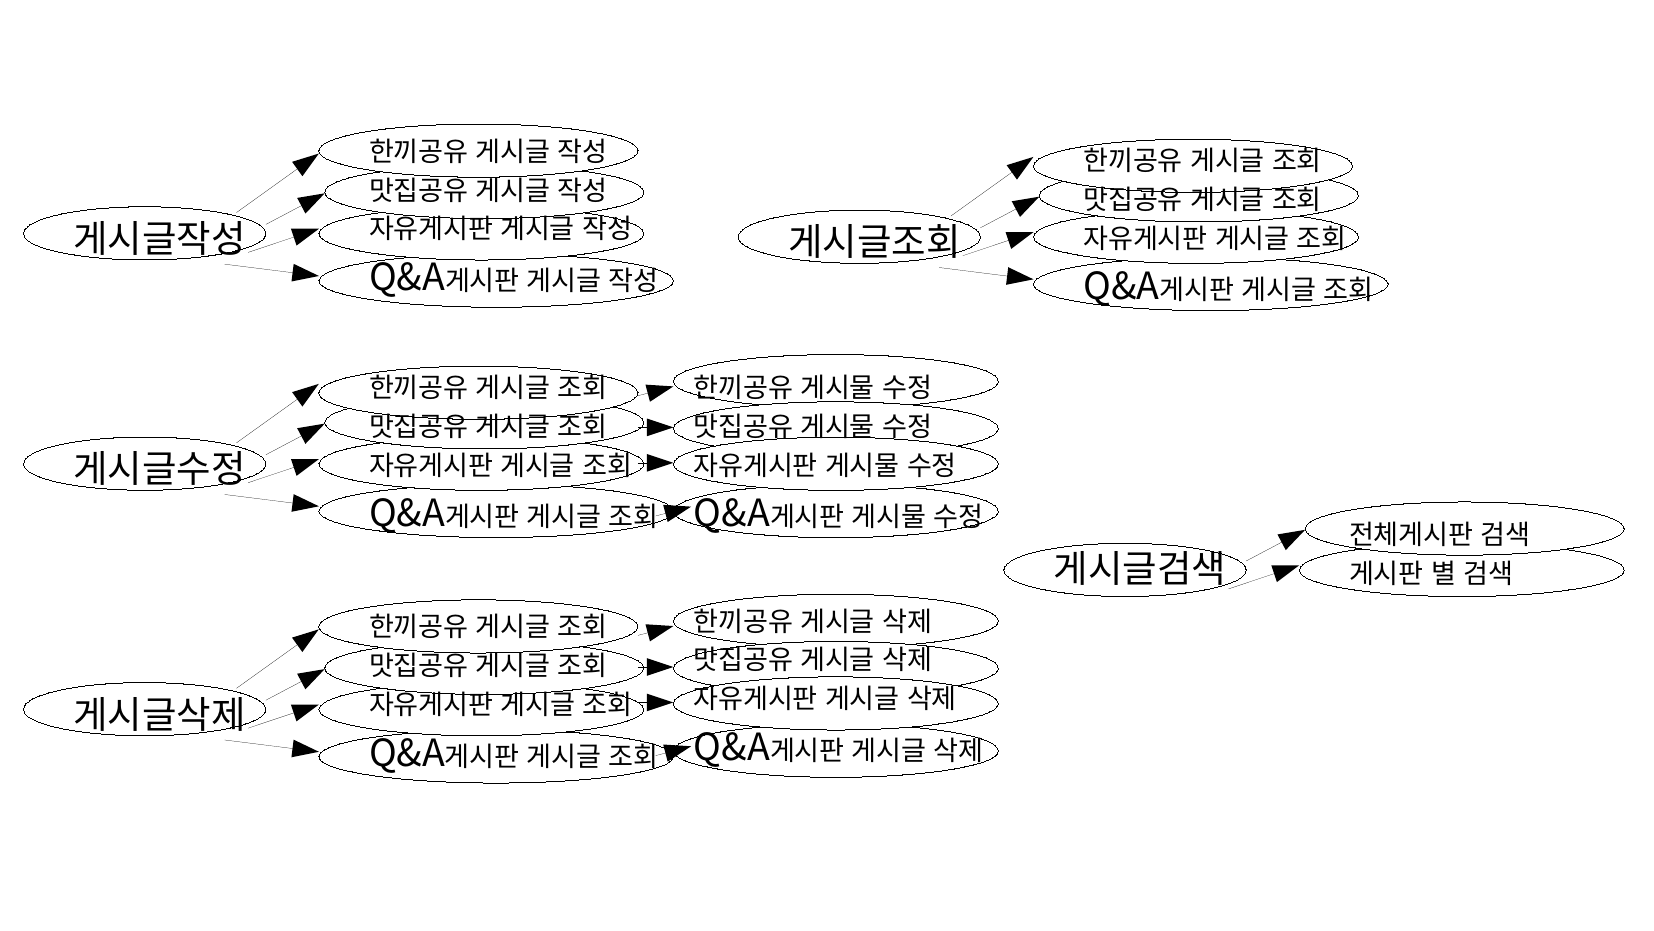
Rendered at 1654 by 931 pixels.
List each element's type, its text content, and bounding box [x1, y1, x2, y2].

text_box [673, 613, 679, 628]
text_box [318, 264, 354, 297]
text_box 게시글수정 [58, 431, 278, 556]
text_box [1380, 501, 1550, 506]
text_box [318, 447, 354, 481]
text_box 게시글조회 [773, 204, 993, 329]
text_box 게시글검색 [1039, 532, 1258, 656]
text_box [23, 214, 58, 252]
text_box 전체게시판 검색 게시판 별 검색 [1334, 506, 1654, 599]
text_box [673, 696, 679, 711]
text_box [324, 176, 354, 208]
text_box [1305, 513, 1334, 544]
text_box 한끼공유 게시글 작성 맛집공유 게시글 작성 자유게시판 게시글 작성 Q&A게시판 게시글 작성 [354, 122, 698, 358]
text_box 한끼공유 게시글 조회 맛집공유 게시글 조회 자유게시판 게시글 조회 Q&A게시판 게시글 조회 [354, 598, 697, 863]
text_box [673, 661, 679, 675]
text_box 한끼공유 게시물 수정 맛집공유 게시물 수정 자유게시판 게시물 수정 Q&A게시판 게시물 수정 [679, 358, 999, 592]
text_box [755, 354, 916, 358]
text_box [318, 376, 354, 438]
text_box 게시글삭제 [58, 677, 278, 801]
text_box 게시글작성 [58, 201, 278, 325]
text_box 한끼공유 게시글 조회 맛집공유 게시글 조회 자유게시판 게시글 조회 Q&A게시판 게시글 조회 [1068, 131, 1412, 396]
text_box [23, 445, 58, 483]
text_box [318, 216, 354, 250]
text_box [23, 690, 58, 728]
text_box [318, 609, 354, 644]
text_box [324, 652, 354, 684]
text_box [1033, 149, 1068, 211]
text_box [1033, 220, 1068, 254]
text_box [318, 495, 354, 527]
text_box [1003, 551, 1039, 589]
text_box [738, 218, 773, 256]
text_box [1033, 268, 1068, 300]
text_box [318, 692, 354, 726]
text_box 한끼공유 게시글 조회 맛집공유 게시글 조회 자유게시판 게시글 조회 Q&A게시판 게시글 조회 [354, 358, 679, 598]
text_box 한끼공유 게시글 삭제 맛집공유 게시글 삭제 자유게시판 게시글 삭제 Q&A게시판 게시글 삭제 [679, 592, 999, 857]
text_box [318, 133, 354, 168]
text_box [1299, 553, 1334, 587]
text_box [318, 740, 354, 773]
